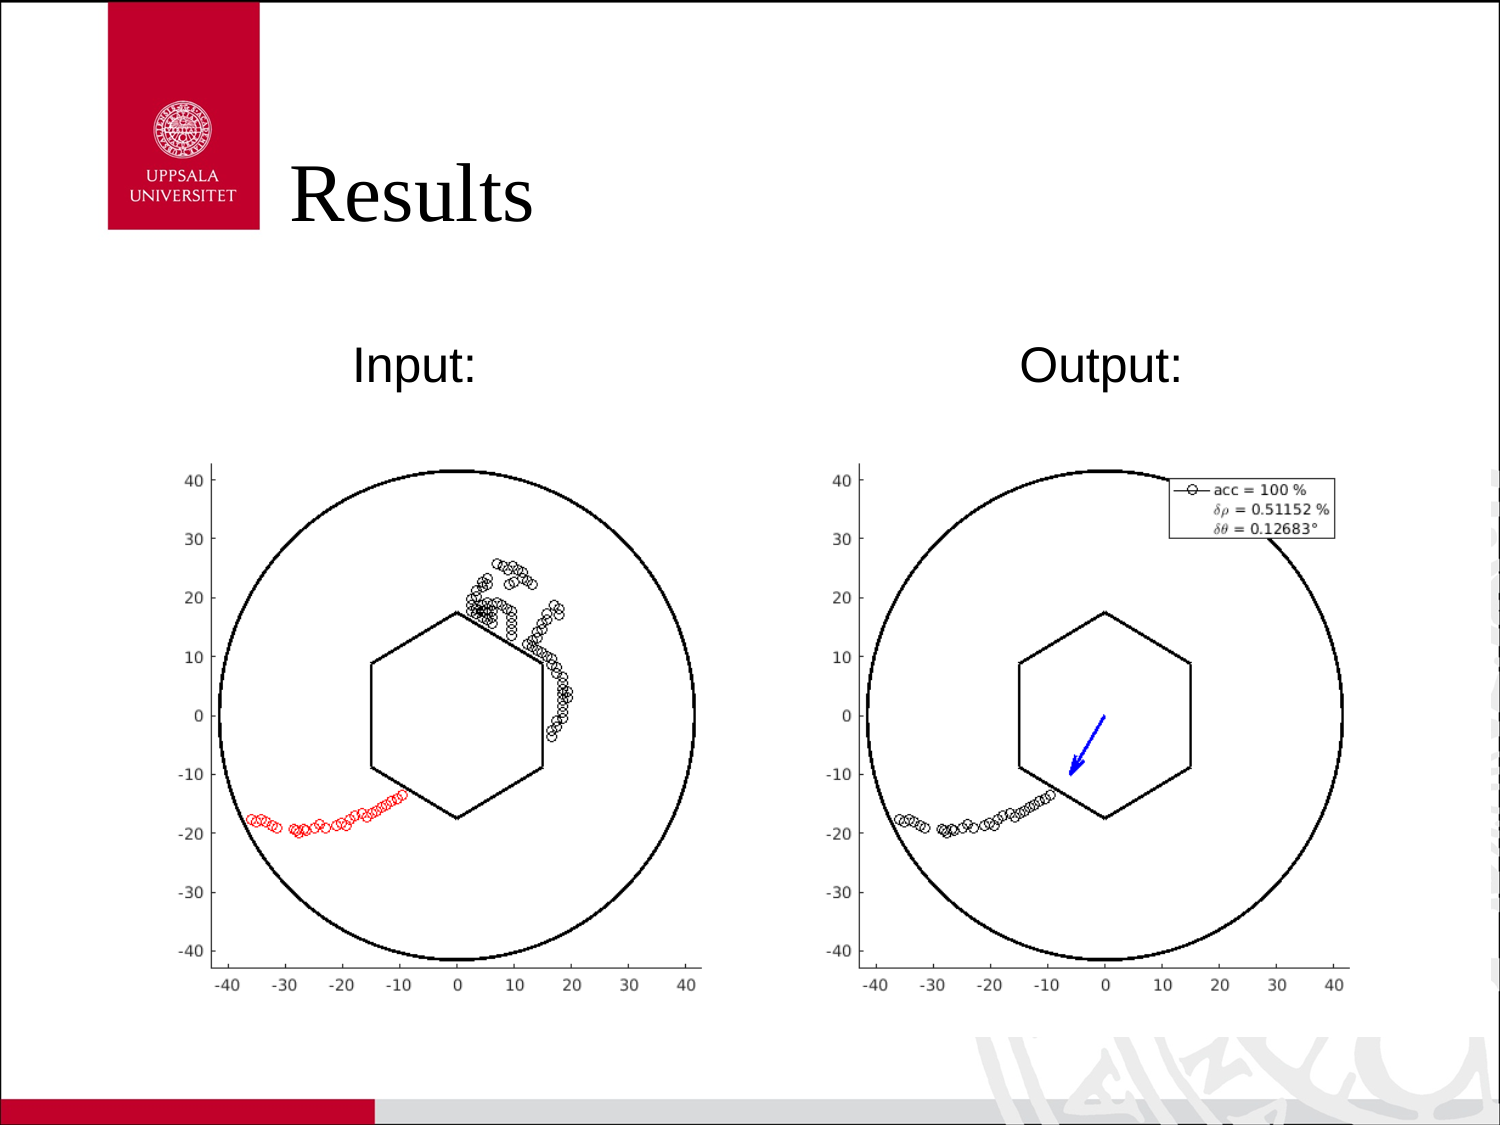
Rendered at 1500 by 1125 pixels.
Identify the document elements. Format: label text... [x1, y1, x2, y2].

title Results [289, 99, 1436, 288]
text_box Output: [1004, 330, 1210, 401]
picture [0, 0, 1500, 1125]
text_box Input: [337, 330, 503, 401]
